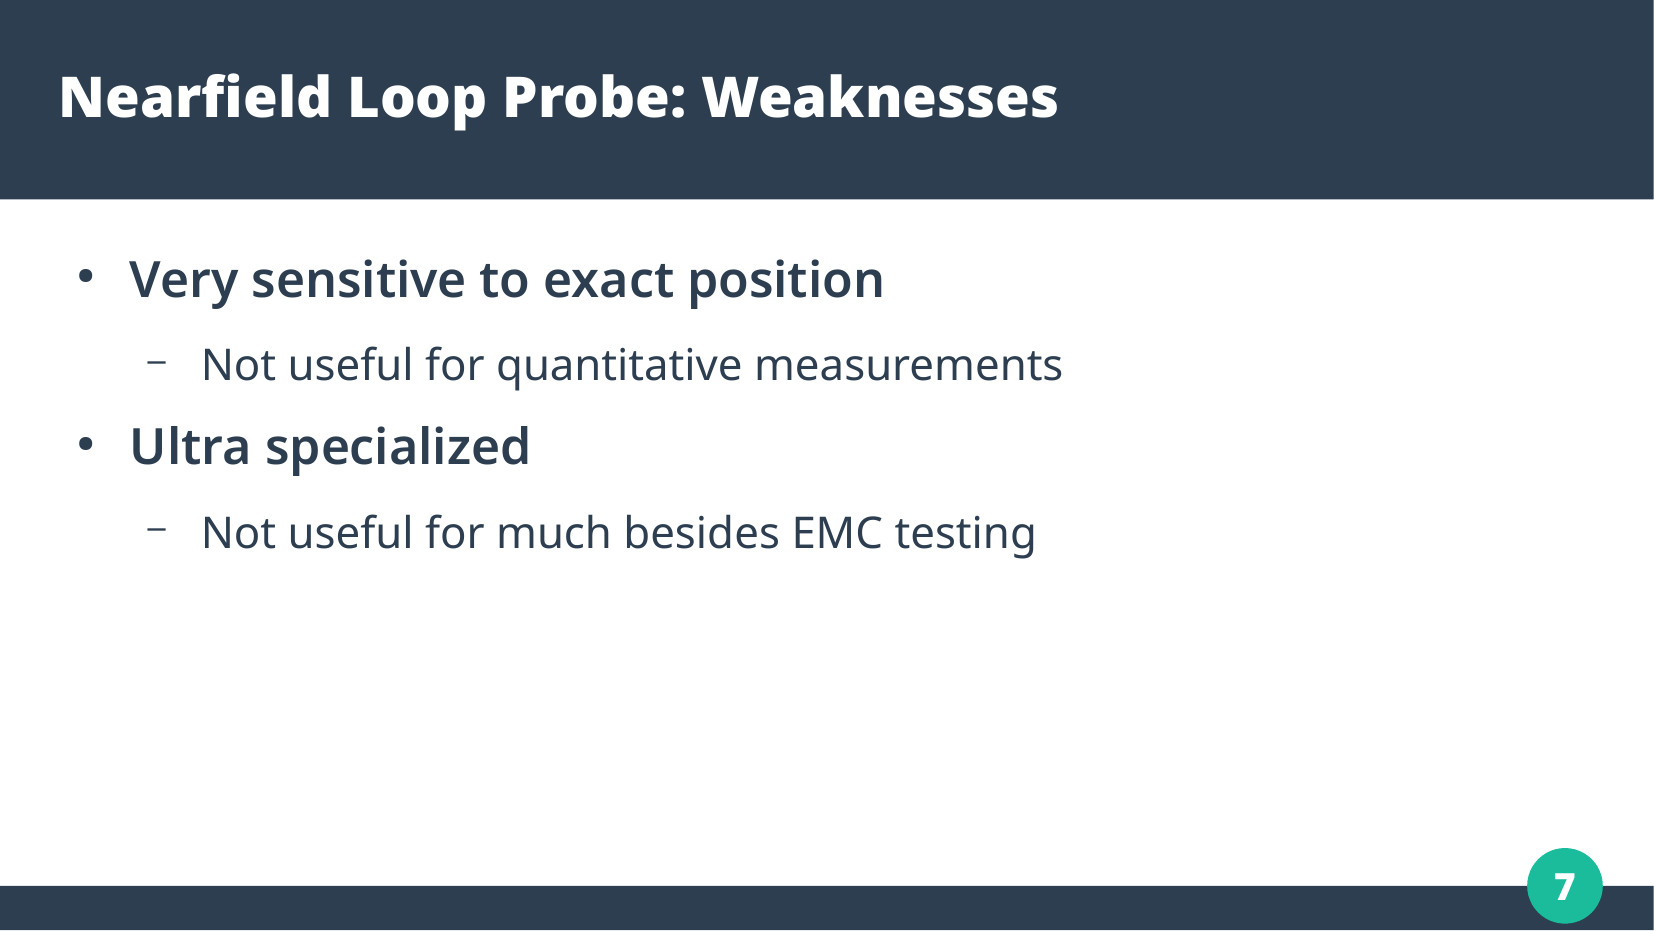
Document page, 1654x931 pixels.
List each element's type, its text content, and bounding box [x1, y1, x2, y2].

title Nearfield Loop Probe: Weaknesses [59, 37, 1595, 155]
list Very sensitive to exact position Not useful for quantitative measurements Ultra specialized Not useful for much besides EMC testing [59, 243, 1595, 864]
